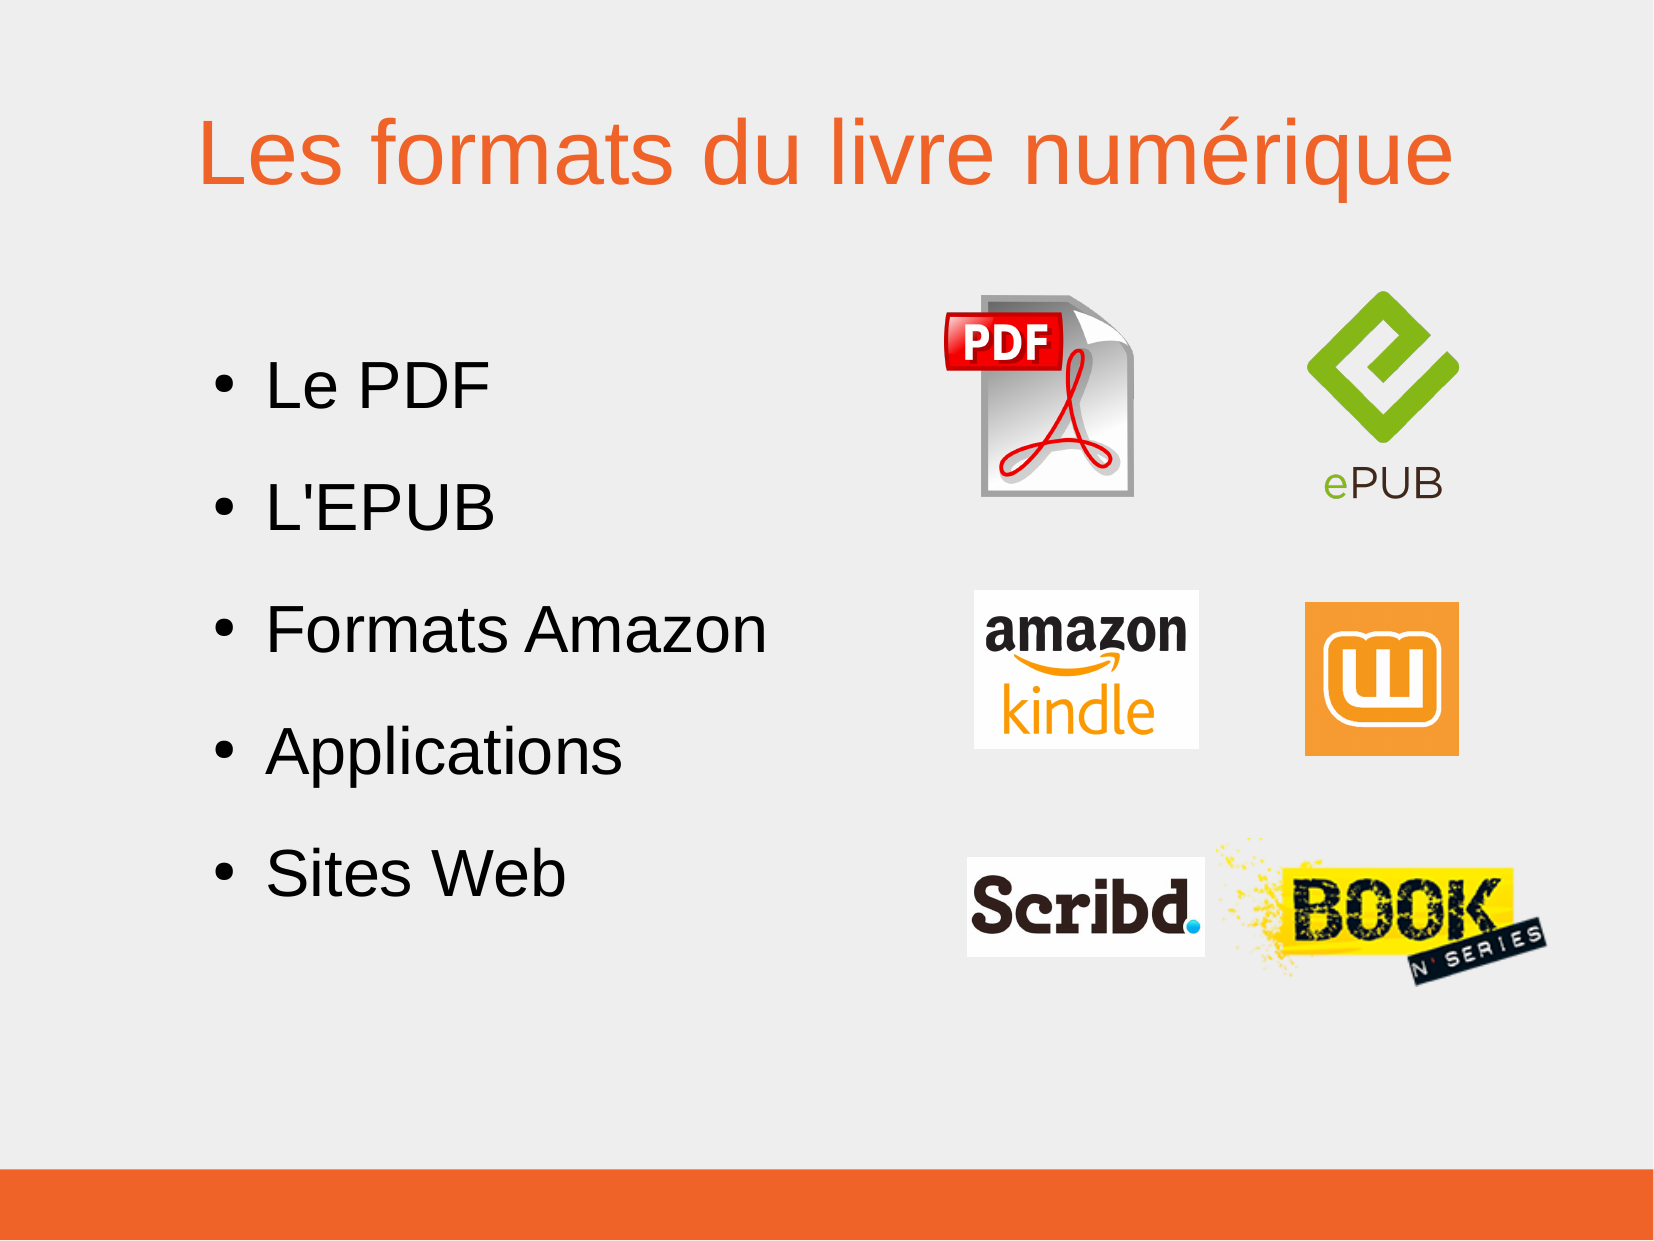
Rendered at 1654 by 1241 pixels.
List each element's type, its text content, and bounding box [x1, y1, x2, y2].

picture [974, 590, 1199, 749]
picture [944, 295, 1134, 497]
text_box [0, 1169, 1654, 1241]
title Les formats du livre numérique [82, 49, 1571, 257]
picture [967, 857, 1205, 957]
picture [1216, 838, 1553, 987]
list Le PDF L'EPUB Formats Amazon Applications Sites Web [194, 348, 1565, 1068]
picture [1299, 283, 1468, 508]
picture [1305, 602, 1459, 756]
